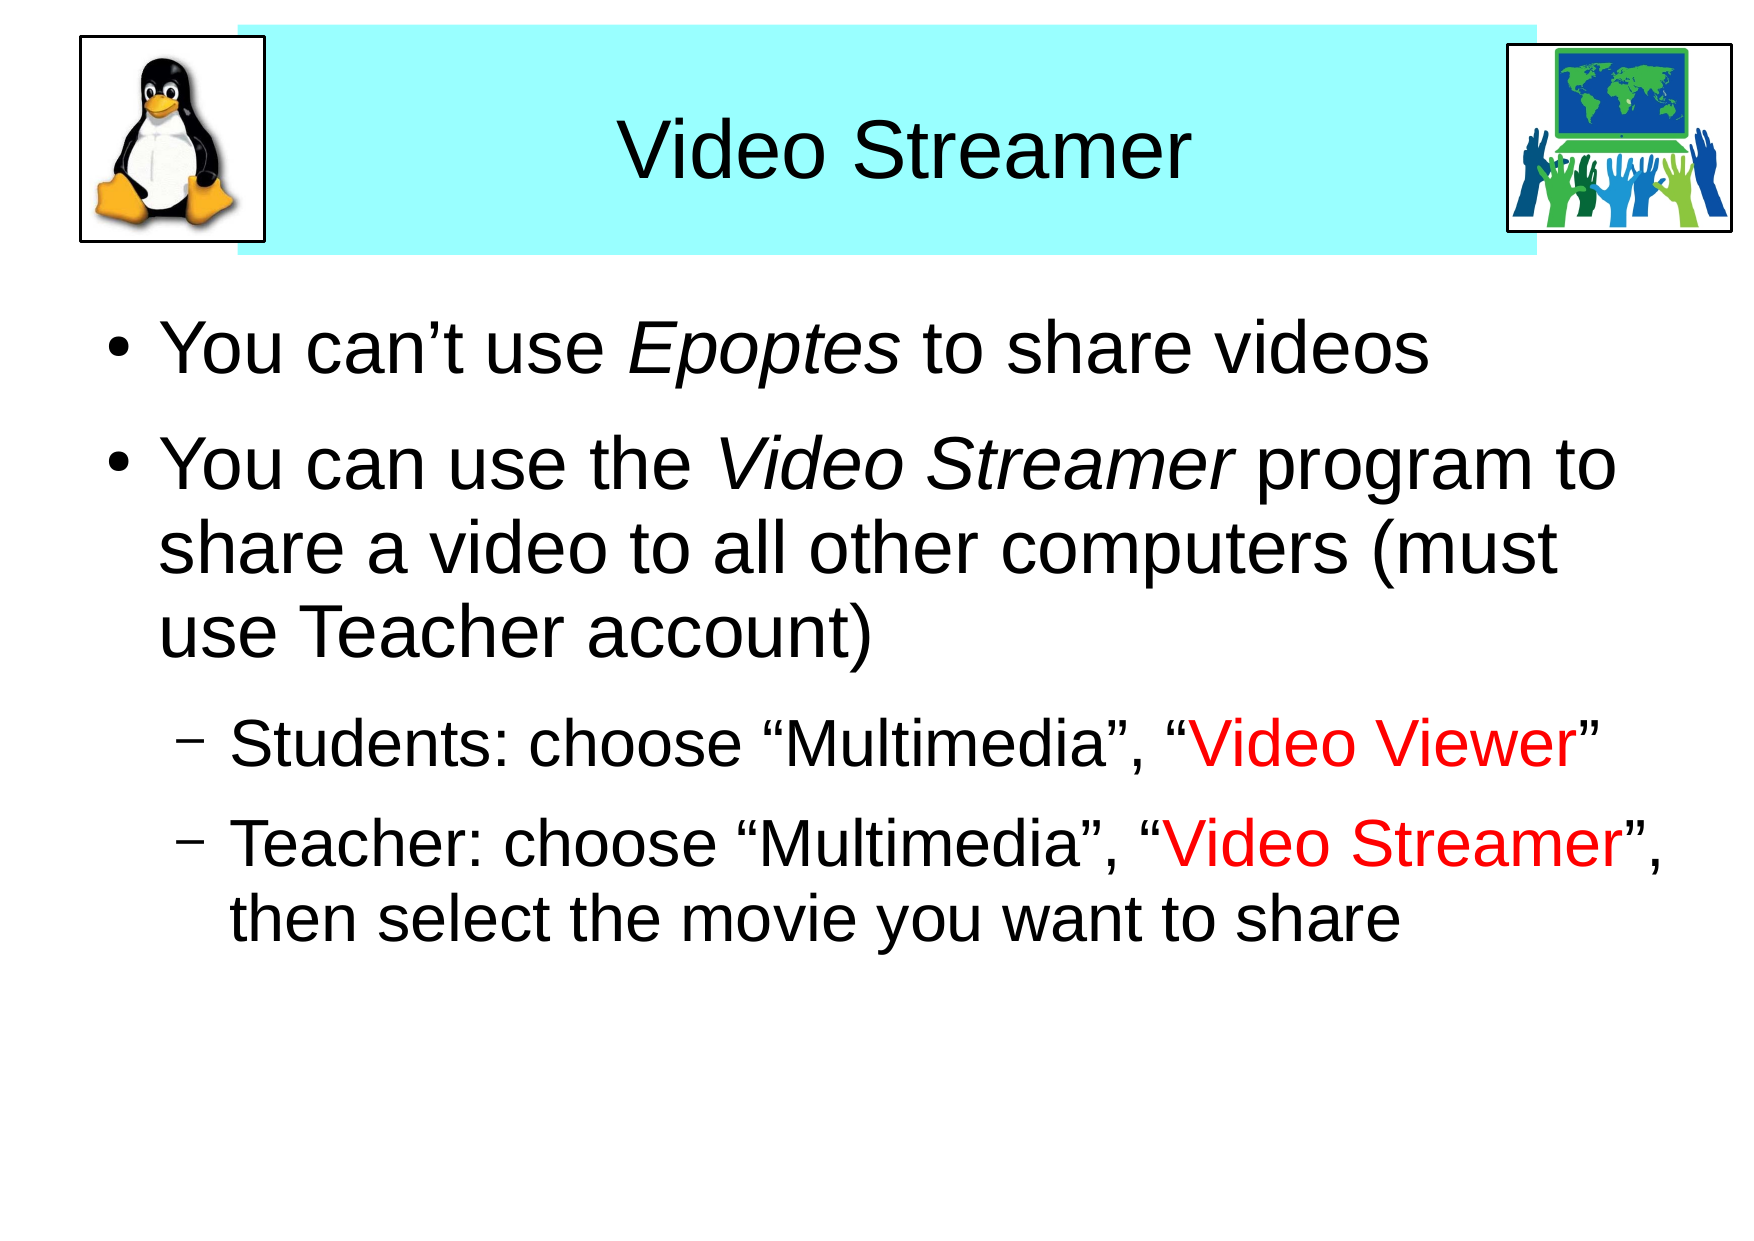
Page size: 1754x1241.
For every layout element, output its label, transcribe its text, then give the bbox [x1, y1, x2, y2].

picture [82, 38, 263, 240]
list You can’t use Epoptes to share videos You can use the Video Streamer program to share a video to all other computers (must use Teacher account) Students: choose “Multimedia”, “Video Viewer” Teacher: choose “Multimedia”, “Video Streamer”, then select the movie you want to share [87, 305, 1667, 1026]
picture [1509, 46, 1730, 230]
title Video Streamer [294, 47, 1516, 252]
